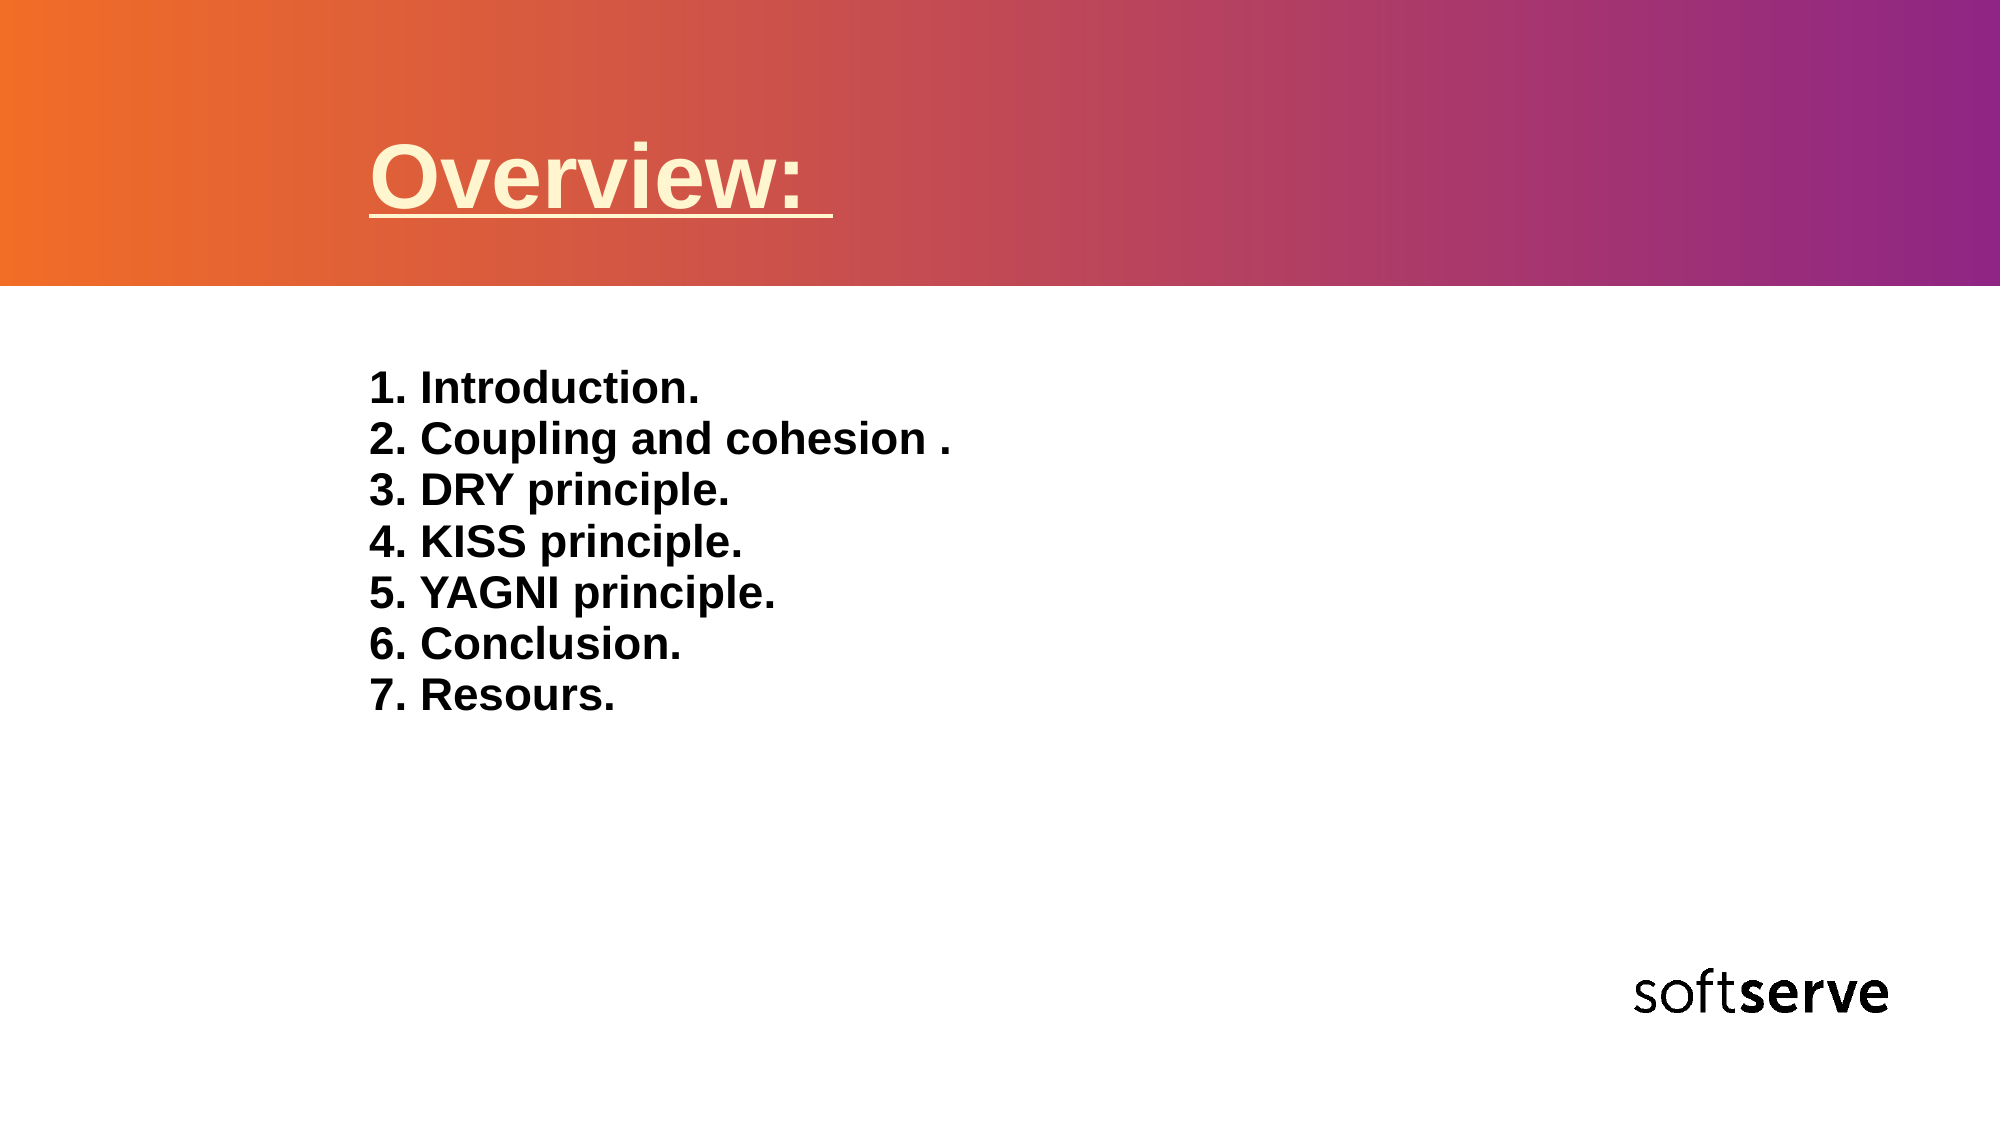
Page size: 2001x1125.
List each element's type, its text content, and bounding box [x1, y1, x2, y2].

picture [1634, 968, 1888, 1013]
text_box Overview: [354, 118, 1211, 1125]
